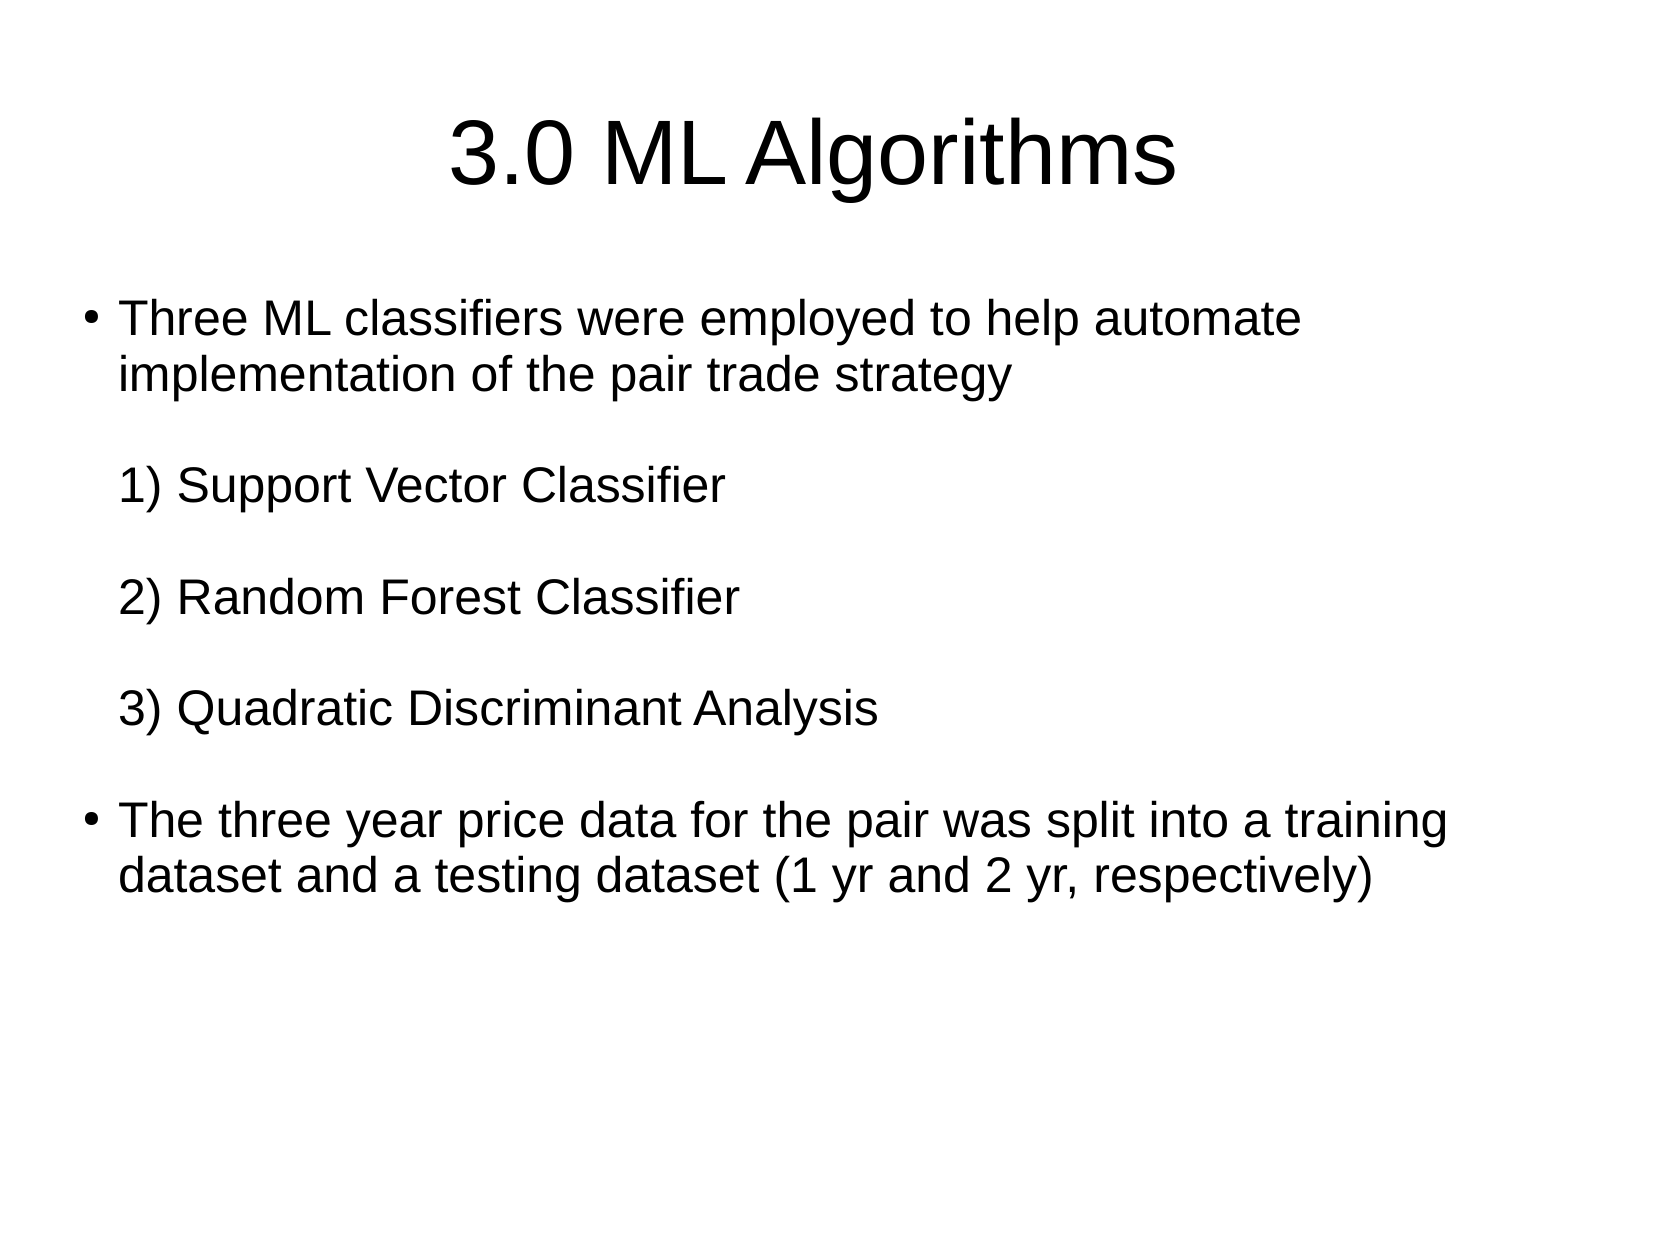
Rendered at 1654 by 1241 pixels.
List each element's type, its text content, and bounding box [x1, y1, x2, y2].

title 3.0 ML Algorithms [82, 49, 1571, 257]
subtitle Three ML classifiers were employed to help automate implementation of the pair trade strategy Support Vector Classifier Random Forest Classifier Quadratic Discriminant Analysis The three year price data for the pair was split into a training dataset and a testing dataset (1 yr and 2 yr, respectively) [82, 290, 1571, 1183]
